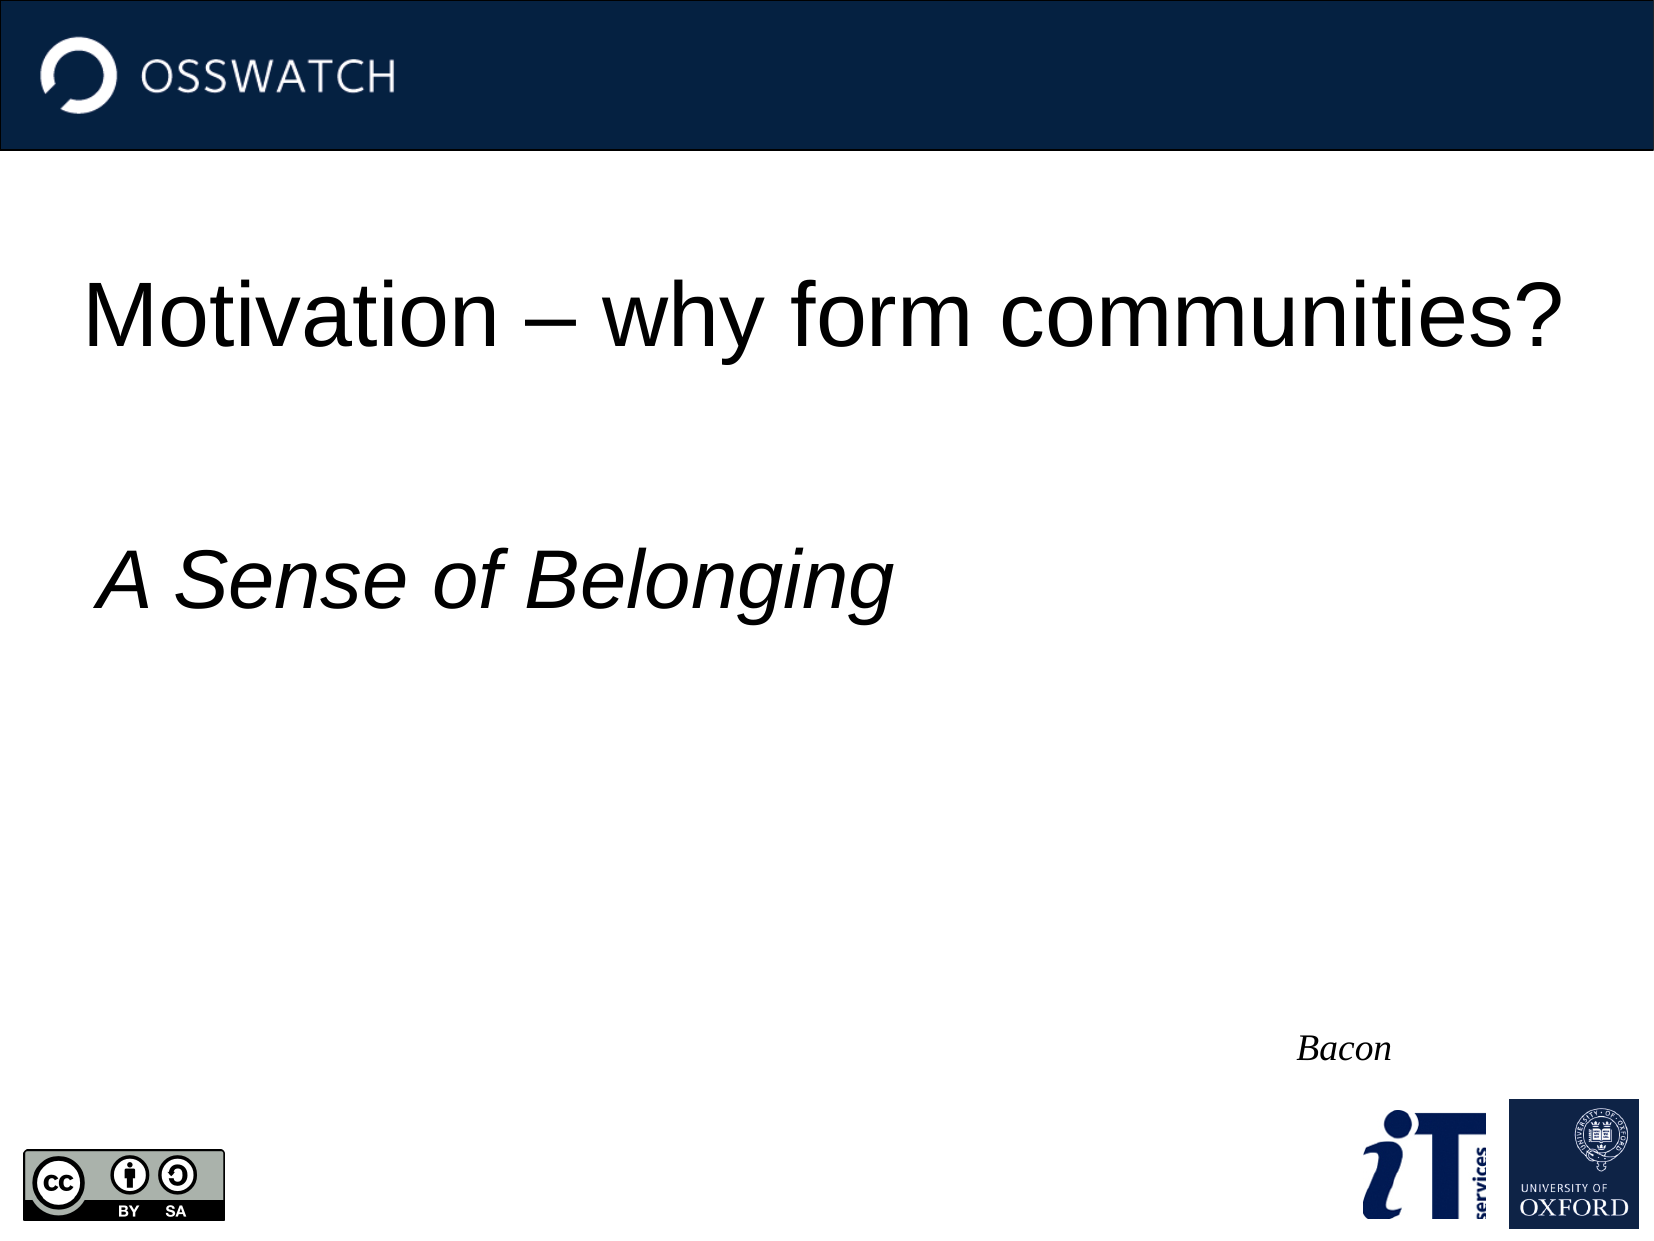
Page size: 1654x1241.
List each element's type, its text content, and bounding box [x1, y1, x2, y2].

text_box Motivation – why form communities? [82, 207, 1586, 413]
text_box Bacon [1281, 1015, 1418, 1076]
picture [23, 1149, 225, 1221]
text_box A Sense of Belonging [82, 518, 1238, 724]
picture [1363, 1110, 1486, 1219]
picture [1509, 1099, 1639, 1229]
picture [12, 12, 426, 141]
